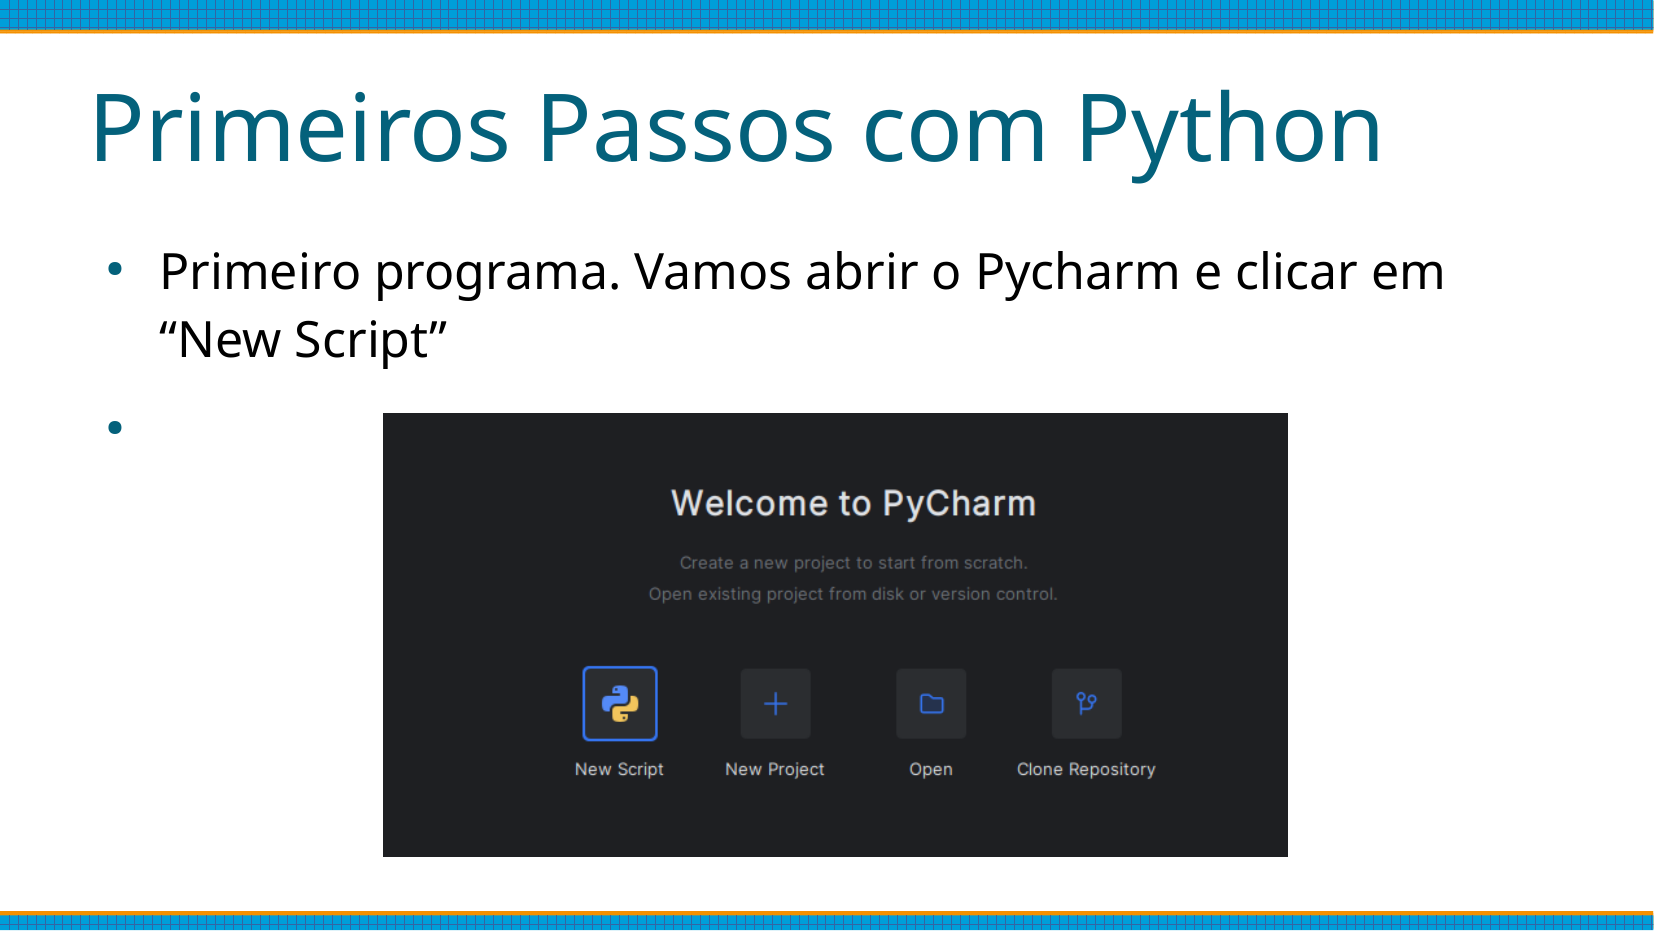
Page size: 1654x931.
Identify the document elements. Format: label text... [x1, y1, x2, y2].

title Primeiros Passos com Python [88, 44, 1565, 207]
list Primeiro programa. Vamos abrir o Pycharm e clicar em “New Script” [88, 236, 1565, 901]
picture [383, 413, 1288, 857]
